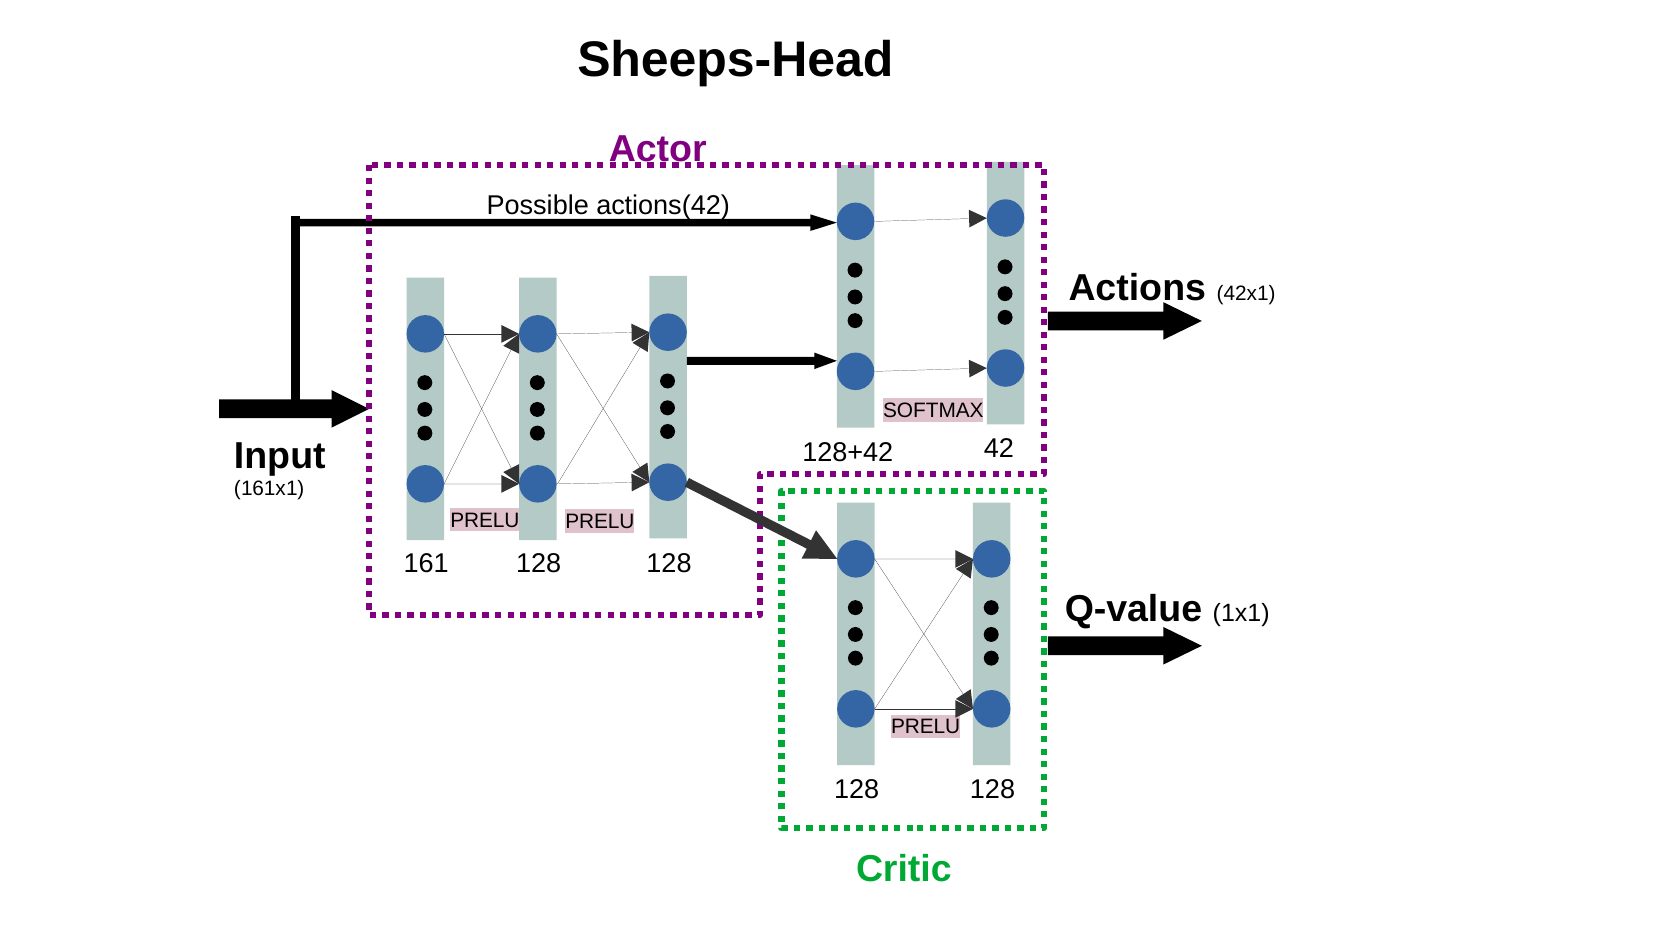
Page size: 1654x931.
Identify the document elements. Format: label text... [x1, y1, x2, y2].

text_box Input (161x1) [219, 427, 369, 569]
text_box Q-value (1x1) [1050, 579, 1313, 665]
text_box Actor [594, 151, 797, 177]
text_box [781, 490, 1045, 829]
text_box Actions (42x1) [1053, 259, 1313, 340]
text_box Q-value (1x1) [1050, 656, 1163, 665]
text_box [1047, 311, 1053, 331]
text_box Sheeps-Head [562, 23, 1238, 151]
text_box 128 [819, 766, 895, 812]
text_box Critic [841, 840, 1045, 897]
text_box PRELU [876, 710, 972, 746]
text_box [219, 161, 1045, 616]
text_box [1047, 626, 1202, 665]
text_box 128 [955, 766, 1030, 812]
